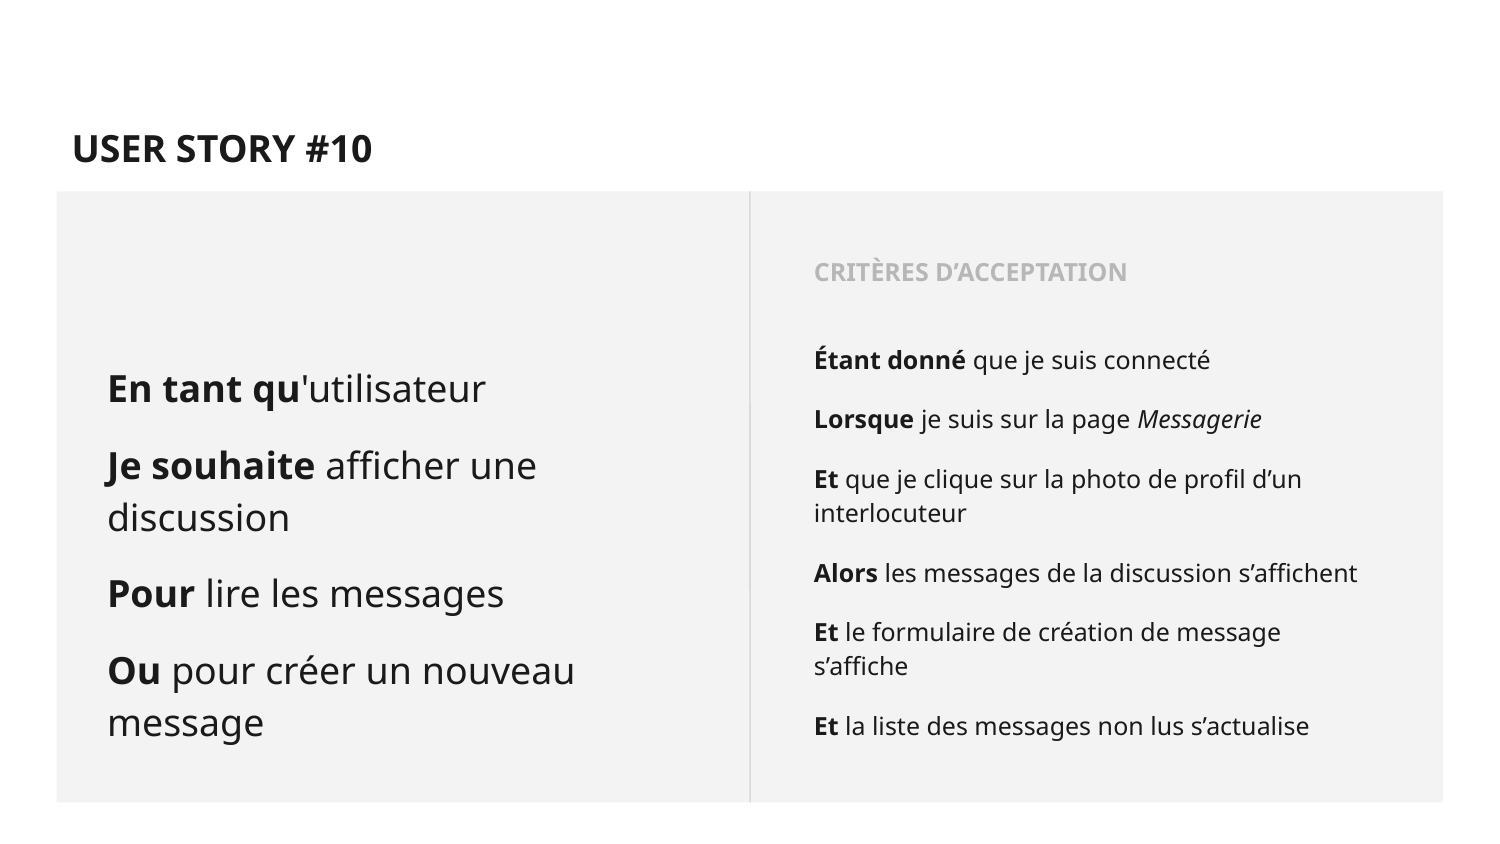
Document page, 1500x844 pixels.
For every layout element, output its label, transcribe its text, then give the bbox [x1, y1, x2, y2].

title USER STORY #10 [56, 110, 465, 192]
list Étant donné que je suis connecté Lorsque je suis sur la page Messagerie Et que je clique sur la photo de profil d’un interlocuteur Alors les messages de la discussion s’affichent Et le formulaire de création de message s’affiche Et la liste des messages non lus s’actualise [798, 324, 1397, 756]
text_box [56, 191, 749, 803]
text_box CRITÈRES D’ACCEPTATION [798, 241, 1292, 302]
subtitle En tant qu'utilisateur Je souhaite afficher une discussion Pour lire les messages Ou pour créer un nouveau message [92, 343, 721, 651]
text_box [751, 191, 1444, 803]
